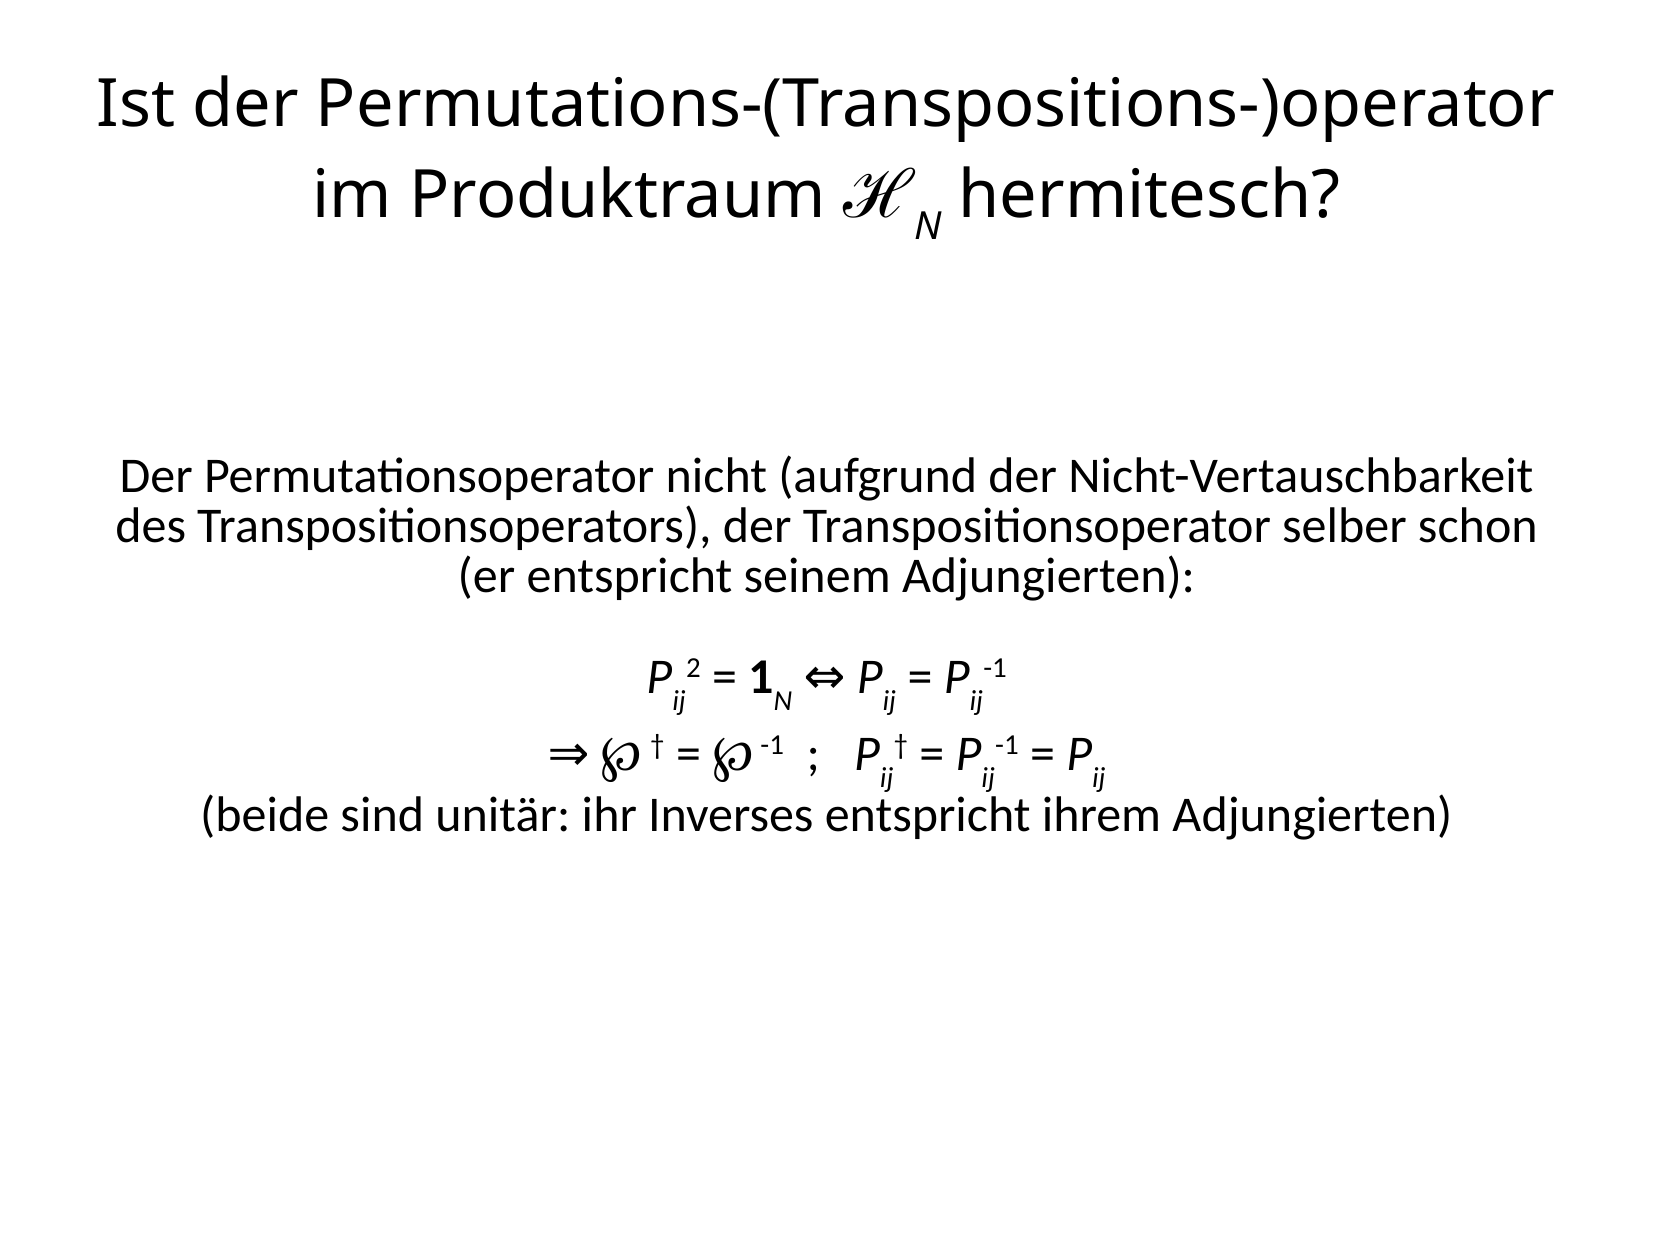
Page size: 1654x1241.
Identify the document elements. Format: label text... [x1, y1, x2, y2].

title Ist der Permutations-(Transpositions-)operator im Produktraum ℋN hermitesch? [82, 49, 1571, 257]
subtitle Der Permutationsoperator nicht (aufgrund der Nicht-Vertauschbarkeit des Transpositionsoperators), der Transpositionsoperator selber schon (er entspricht seinem Adjungierten): Pij2 = 1N ⇔ Pij = Pij-1 ⇒ ℘ † = ℘ -1 ; Pij† = Pij-1 = Pij (beide sind unitär: ihr Inverses entspricht ihrem Adjungierten) [82, 290, 1571, 1010]
